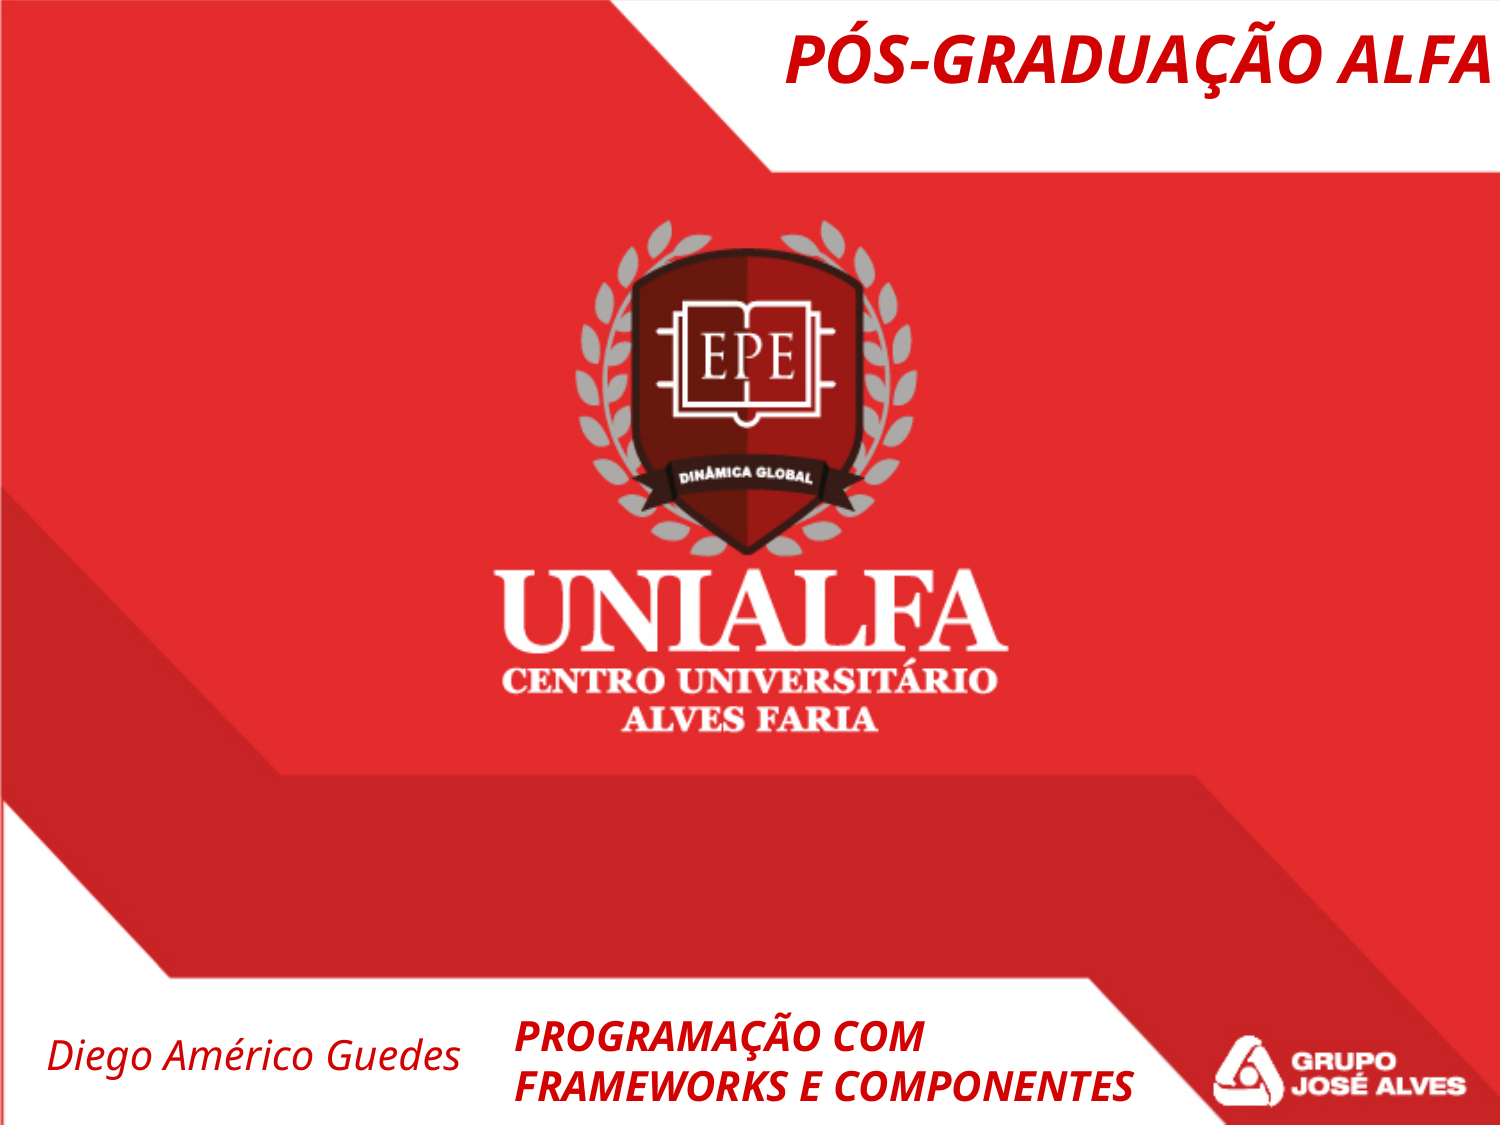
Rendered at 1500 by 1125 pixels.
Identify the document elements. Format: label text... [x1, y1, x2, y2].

text_box PÓS-GRADUAÇÃO ALFA [681, 9, 1500, 105]
text_box Diego Américo Guedes [31, 1021, 500, 1087]
text_box PROGRAMAÇÃO COM FRAMEWORKS E COMPONENTES [500, 1002, 1198, 1118]
picture [0, 0, 1500, 1125]
